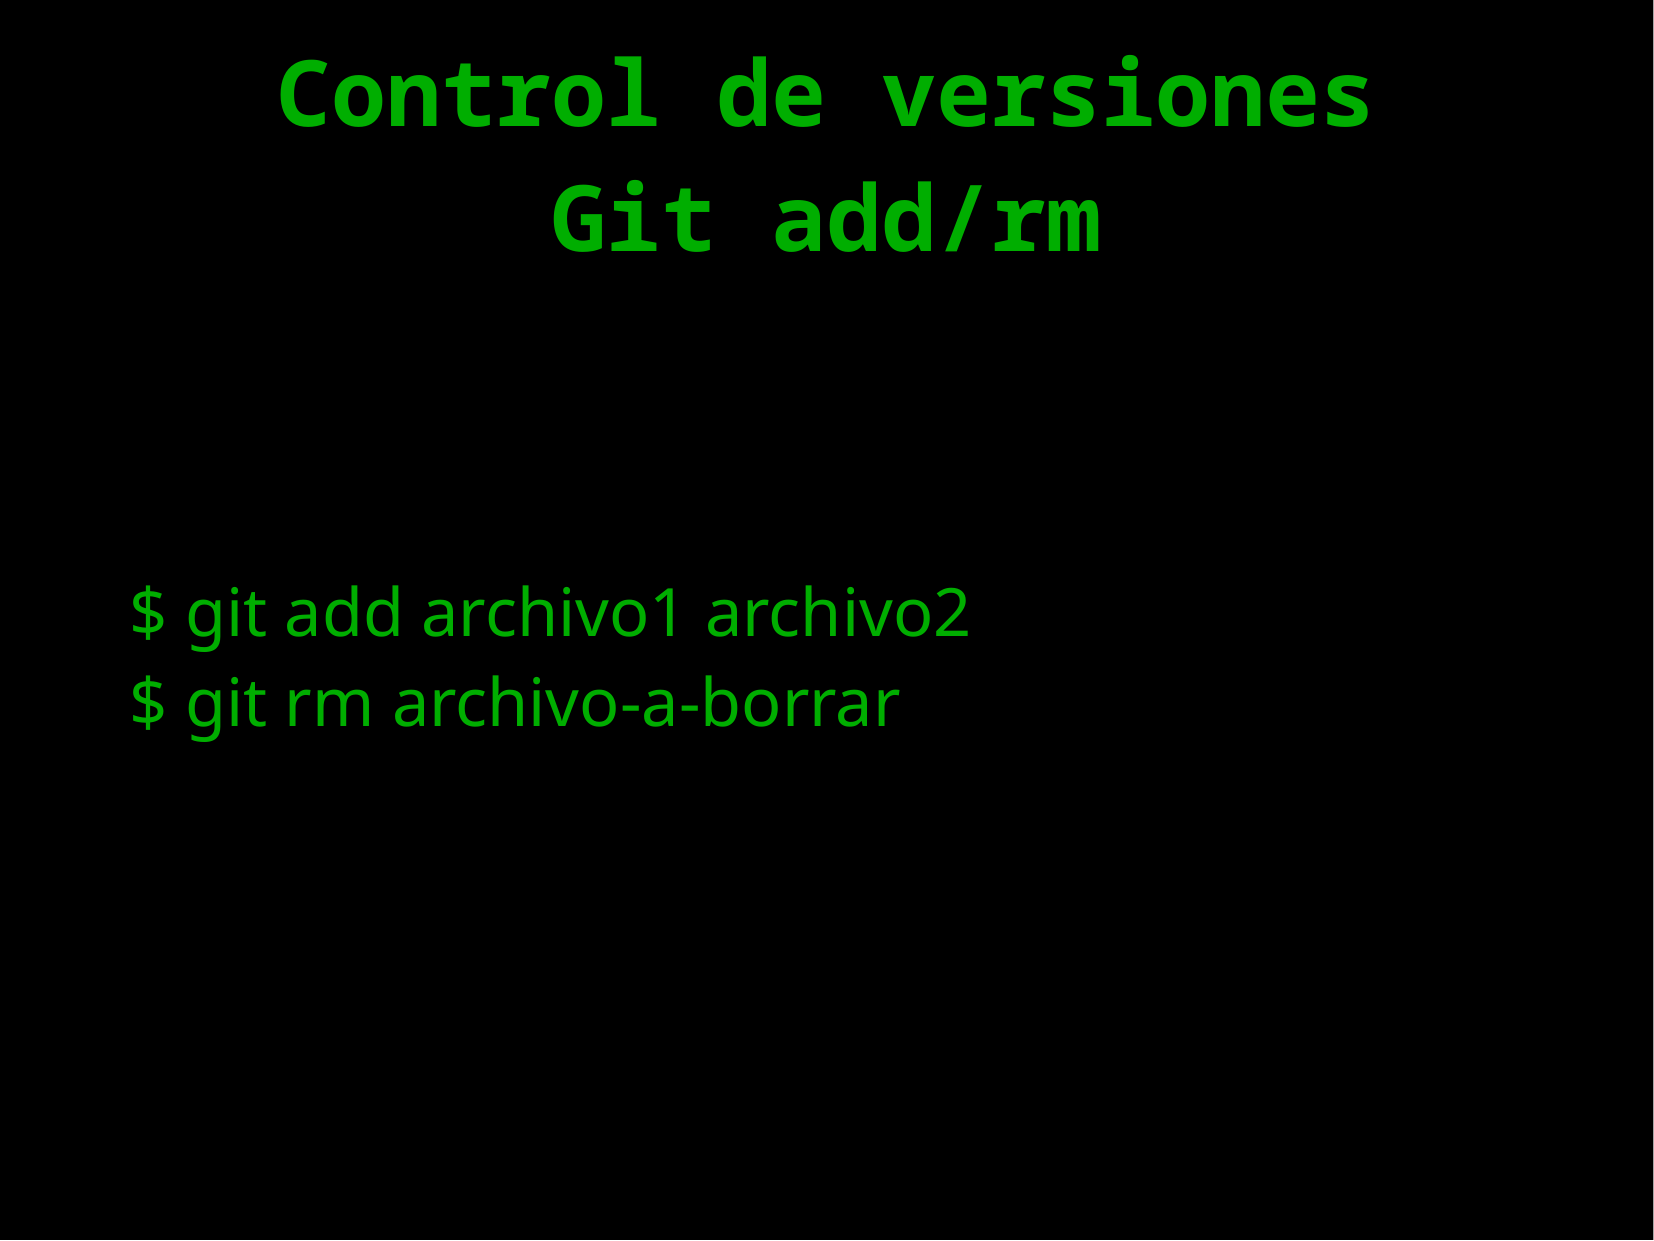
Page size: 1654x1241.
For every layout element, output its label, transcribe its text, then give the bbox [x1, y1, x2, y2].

title Control de versiones Git add/rm [82, 43, 1571, 263]
text_box $ git add archivo1 archivo2 $ git rm archivo-a-borrar [106, 318, 1595, 993]
